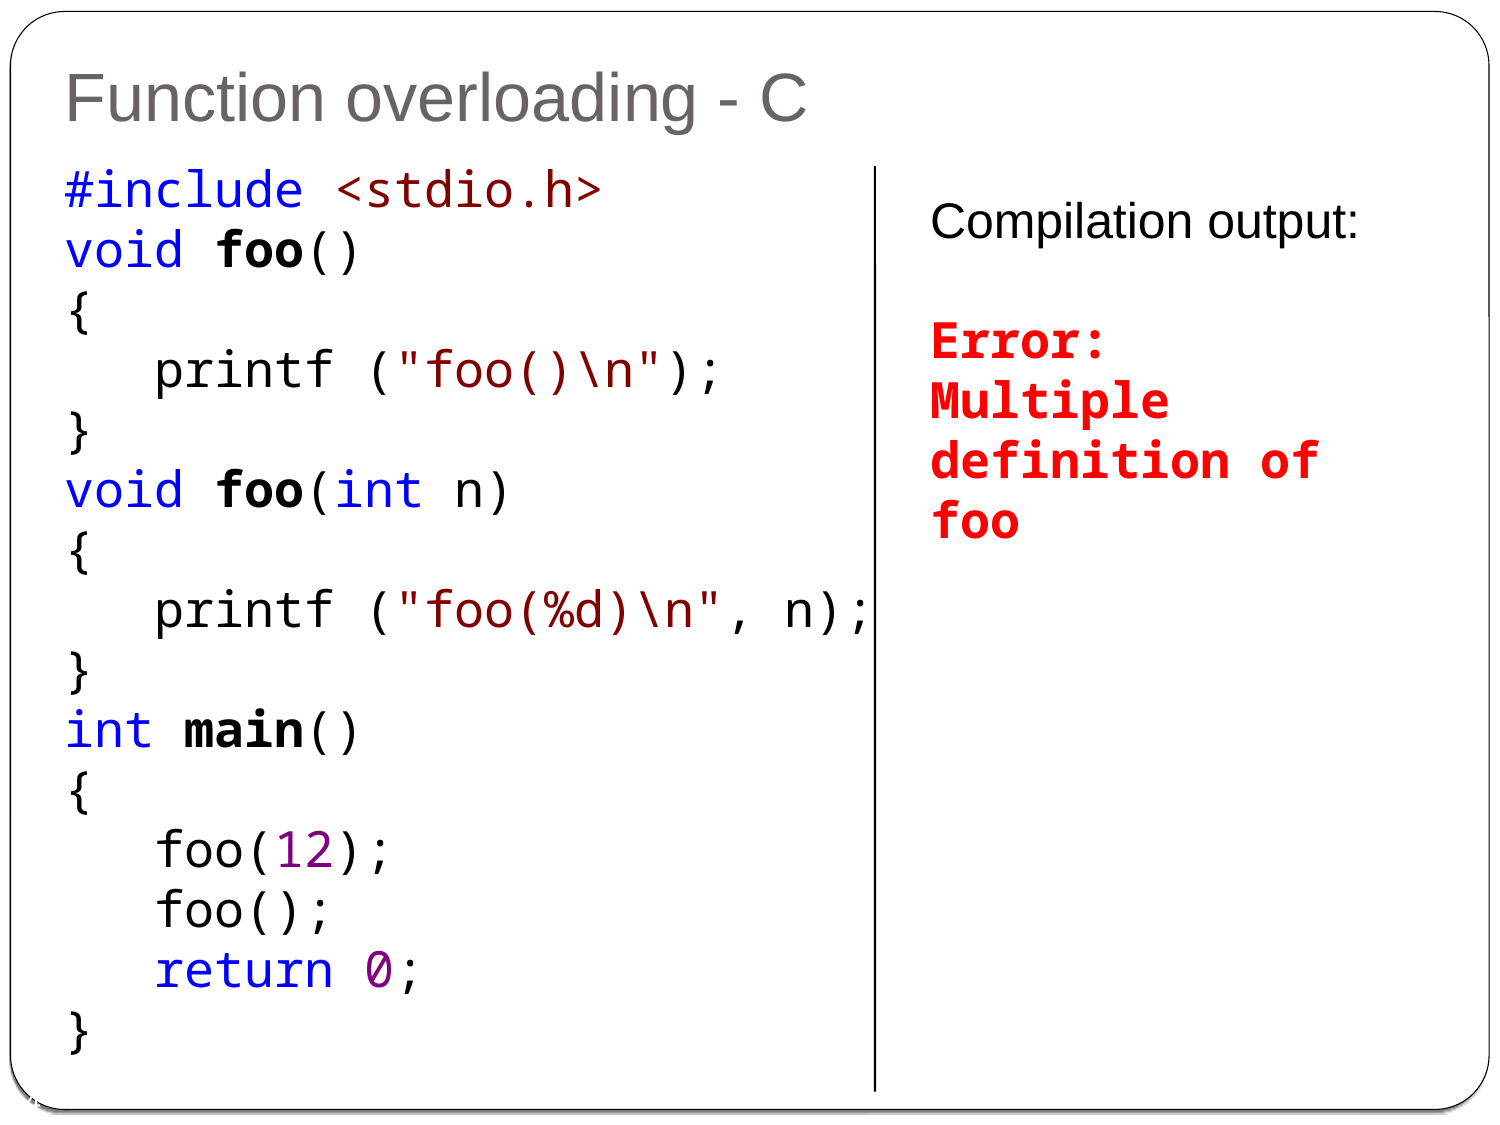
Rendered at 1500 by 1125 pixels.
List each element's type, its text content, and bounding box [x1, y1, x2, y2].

slide_number <number> [0, 1074, 50, 1125]
text_box Compilation output: Error: Multiple definition of foo [900, 166, 1469, 572]
title Function overloading - C [50, 45, 1450, 150]
list #include <stdio.h> void foo() { printf ("foo()\n"); } void foo(int n) { printf ("foo(%d)\n", n); } int main() { foo(12); foo(); return 0; } [50, 150, 1450, 1088]
